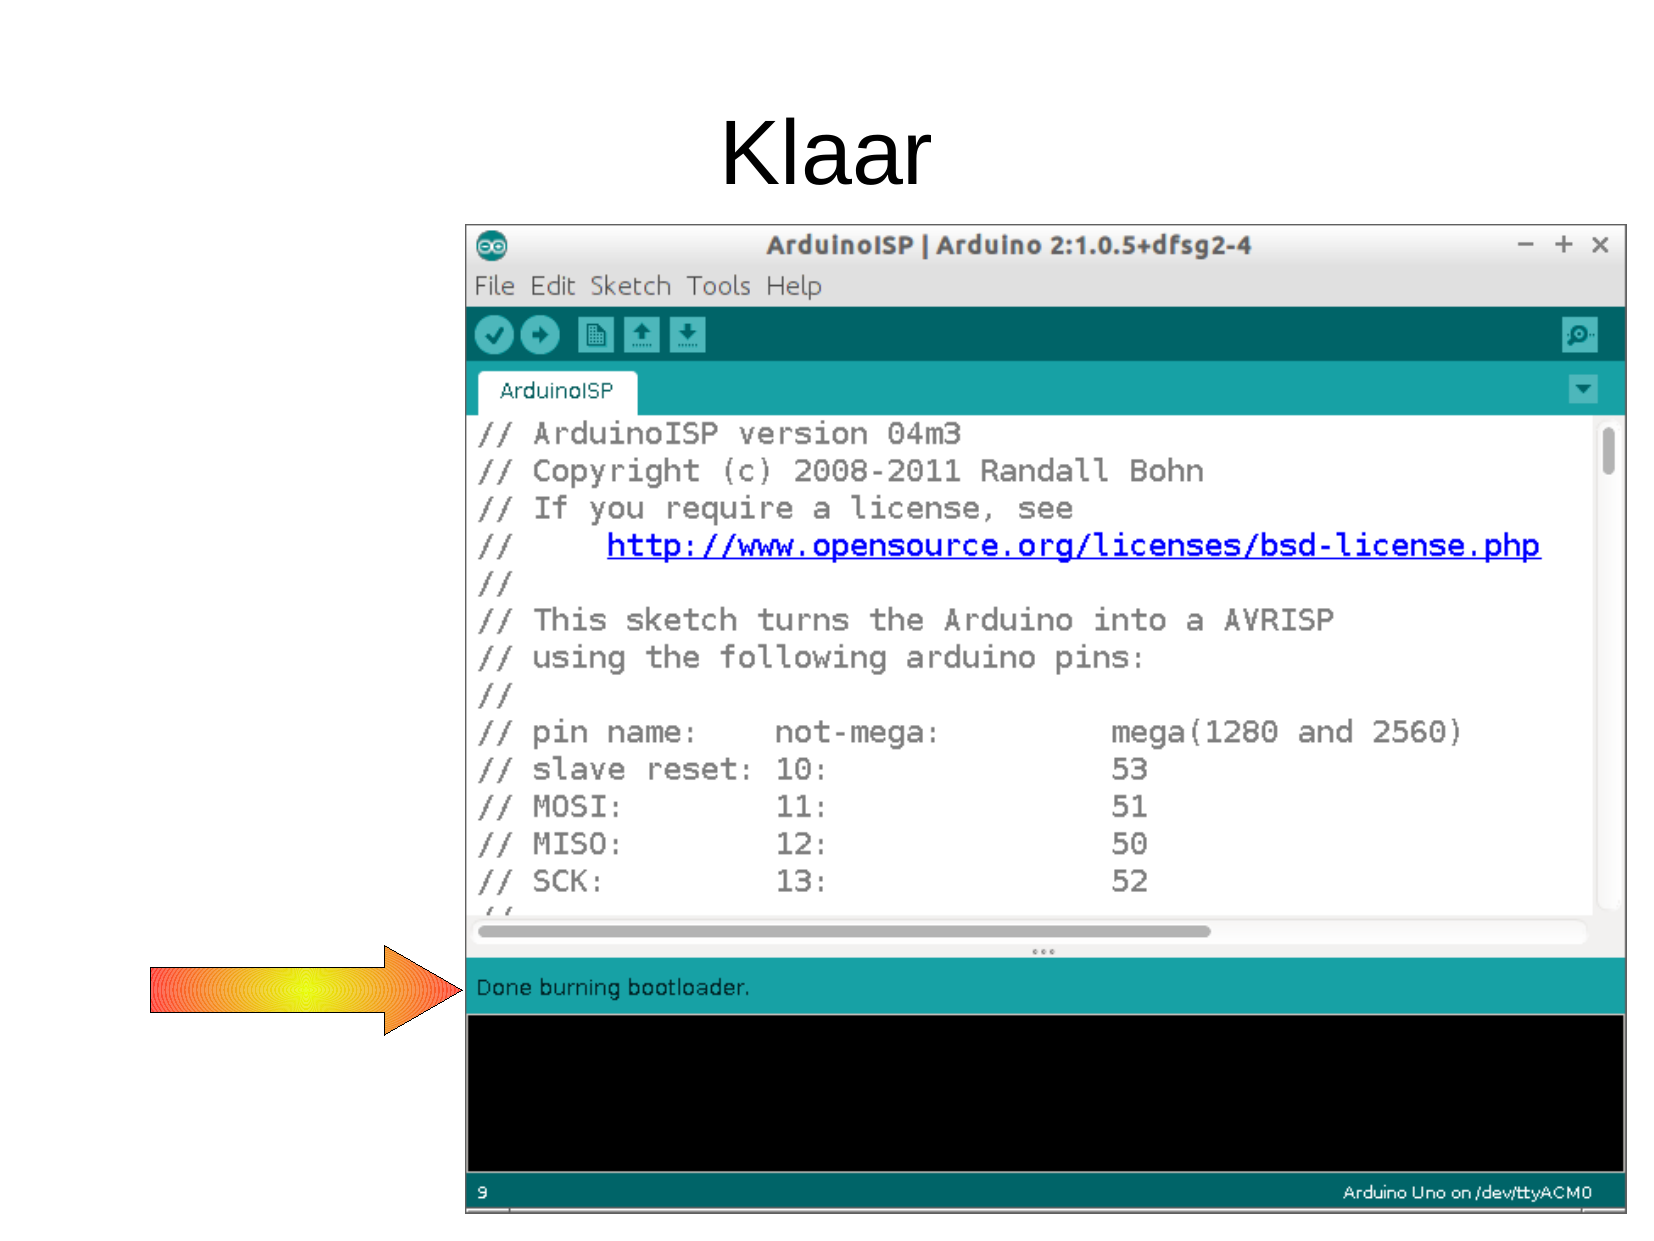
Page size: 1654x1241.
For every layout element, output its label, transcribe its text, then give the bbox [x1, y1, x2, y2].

picture [465, 224, 1627, 1214]
text_box [150, 945, 463, 1036]
title Klaar [82, 49, 1571, 257]
